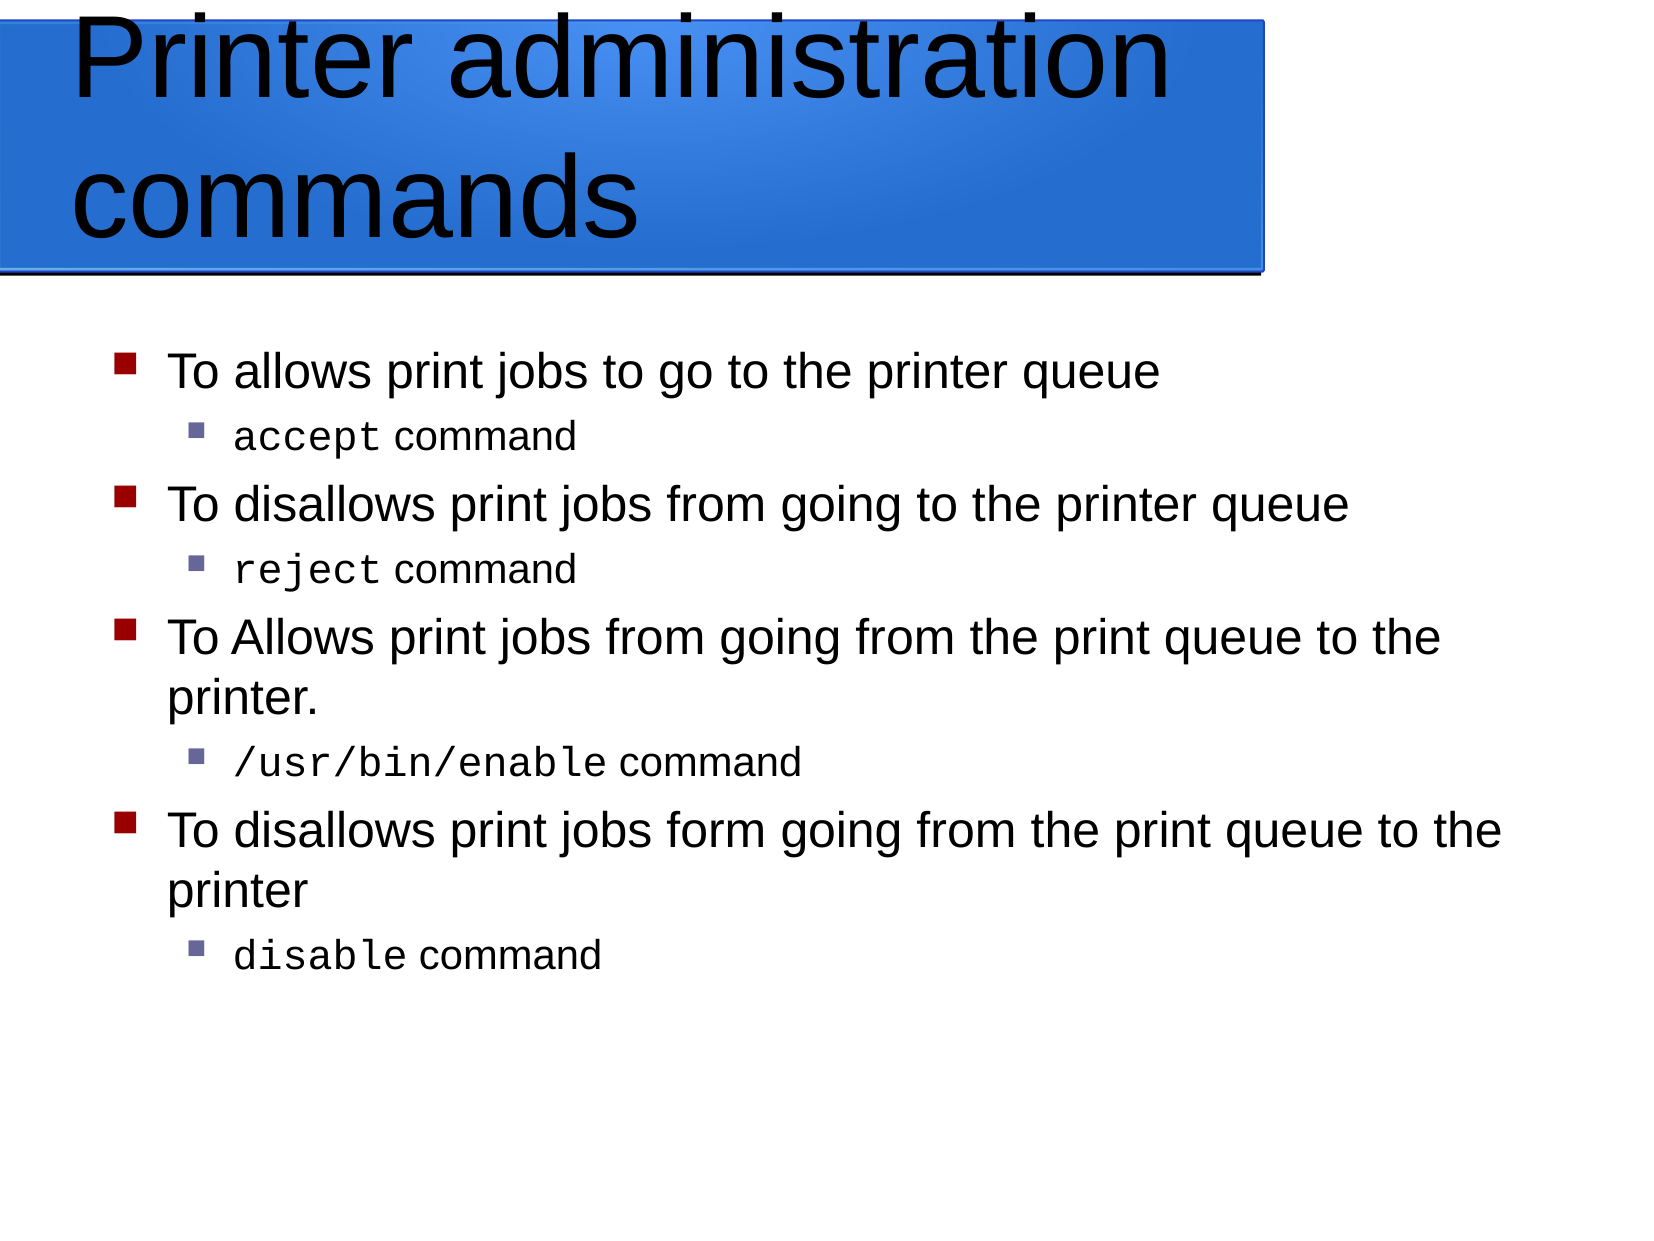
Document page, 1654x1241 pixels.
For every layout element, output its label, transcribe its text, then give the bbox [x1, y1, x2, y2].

list To allows print jobs to go to the printer queue accept command To disallows print jobs from going to the printer queue reject command To Allows print jobs from going from the print queue to the printer. /usr/bin/enable command To disallows print jobs form going from the print queue to the printer disable command [96, 330, 1571, 1061]
title Printer administration commands [55, 0, 1531, 181]
